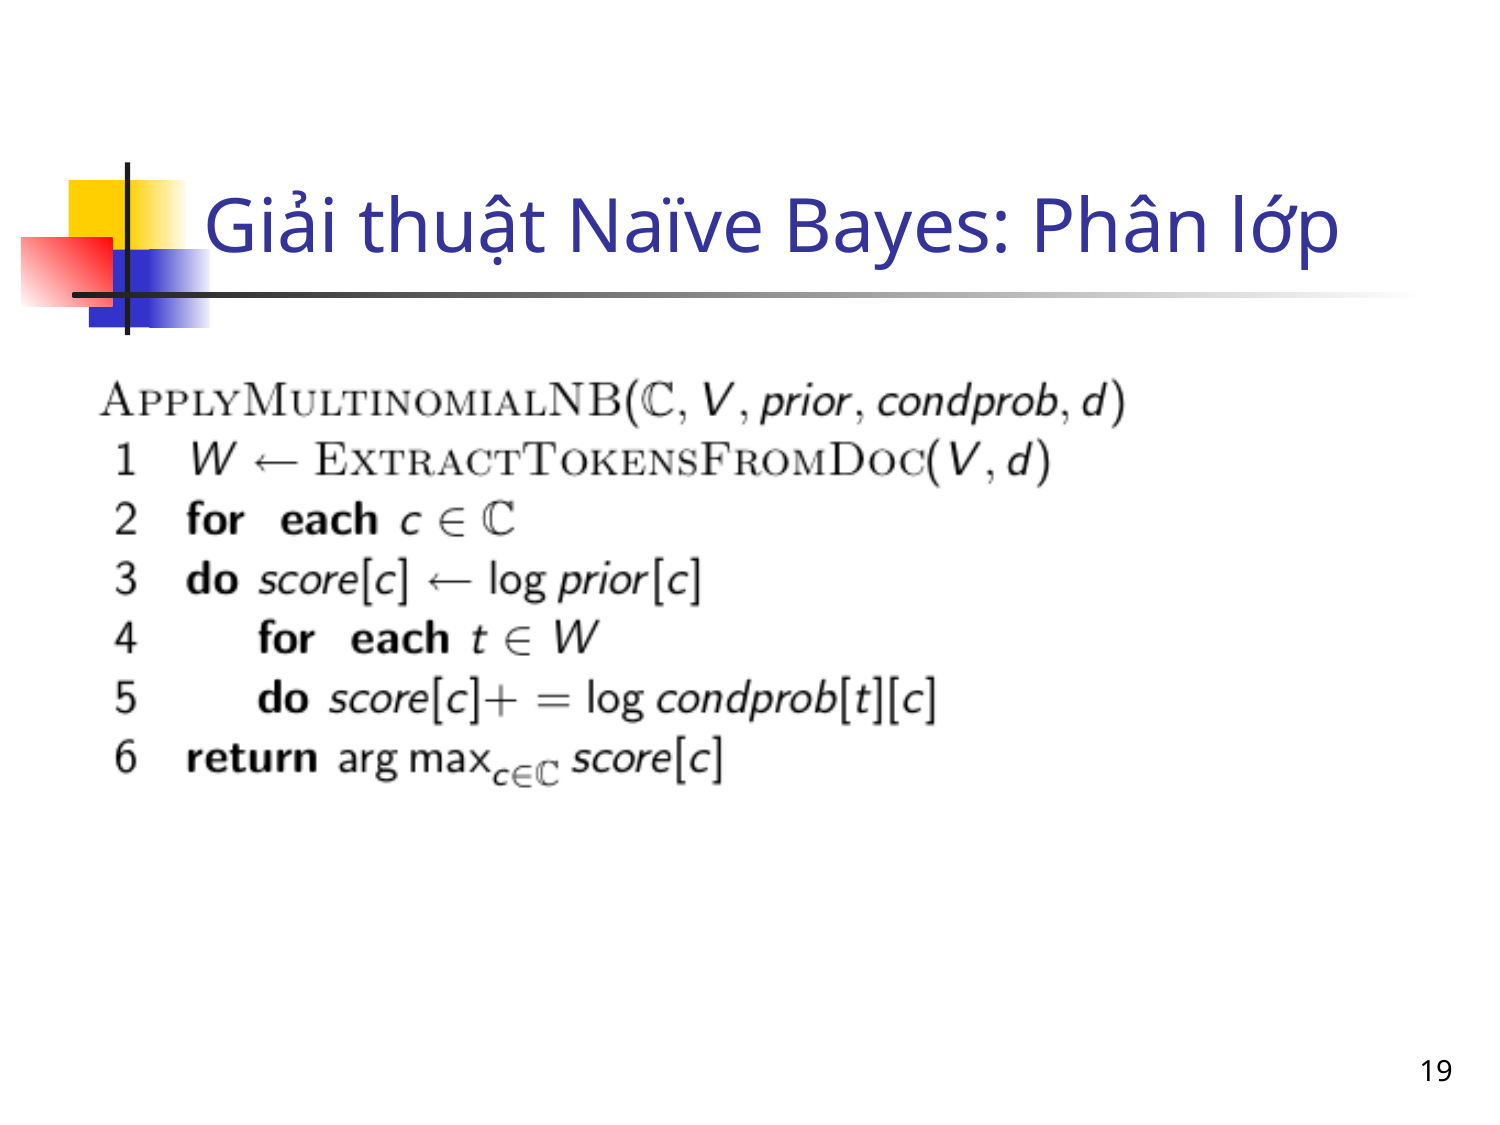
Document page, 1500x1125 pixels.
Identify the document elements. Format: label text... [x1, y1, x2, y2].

picture [97, 361, 1150, 799]
title Giải thuật Naïve Bayes: Phân lớp [188, 35, 1468, 275]
slide_number <number> [1155, 1024, 1468, 1100]
